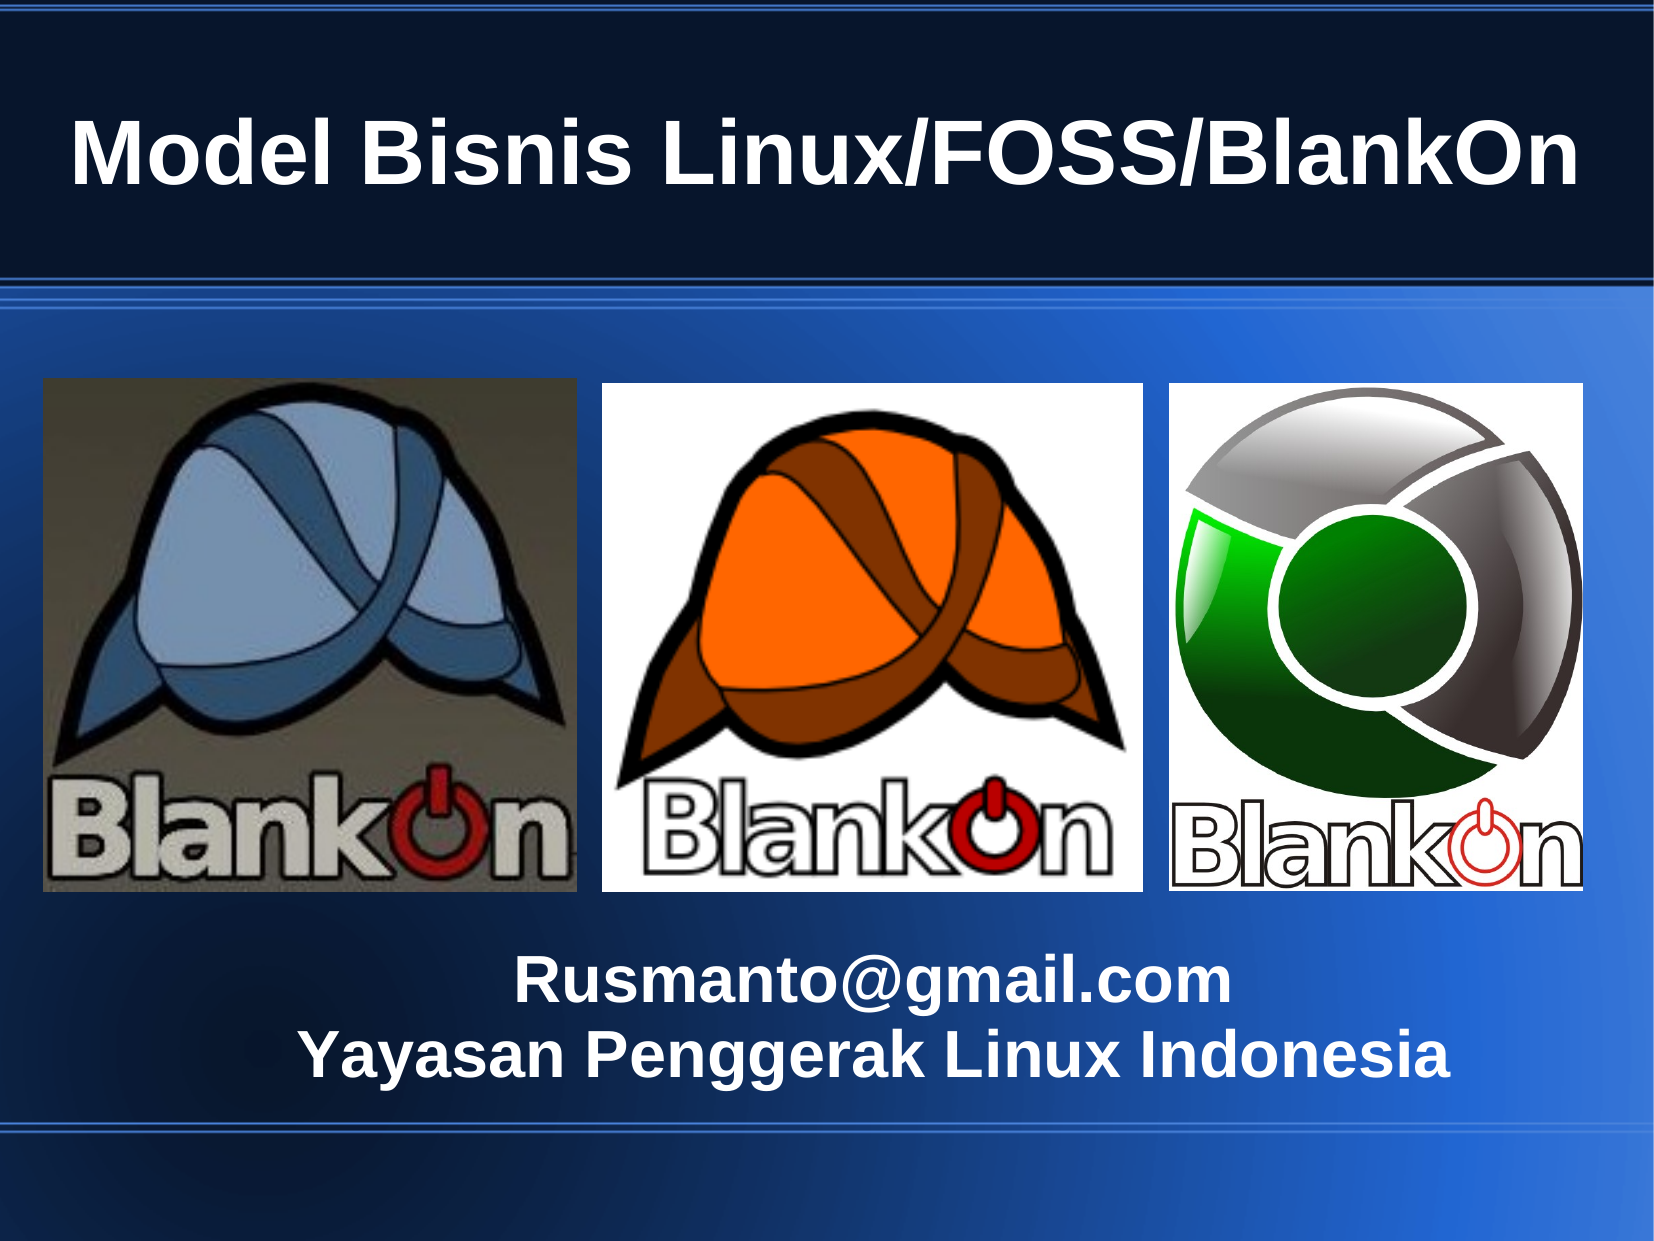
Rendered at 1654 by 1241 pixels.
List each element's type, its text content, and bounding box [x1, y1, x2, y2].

picture [0, 0, 1654, 1241]
title Model Bisnis Linux/FOSS/BlankOn [59, 49, 1595, 257]
subtitle Rusmanto@gmail.com Yayasan Penggerak Linux Indonesia [178, 344, 1570, 1167]
